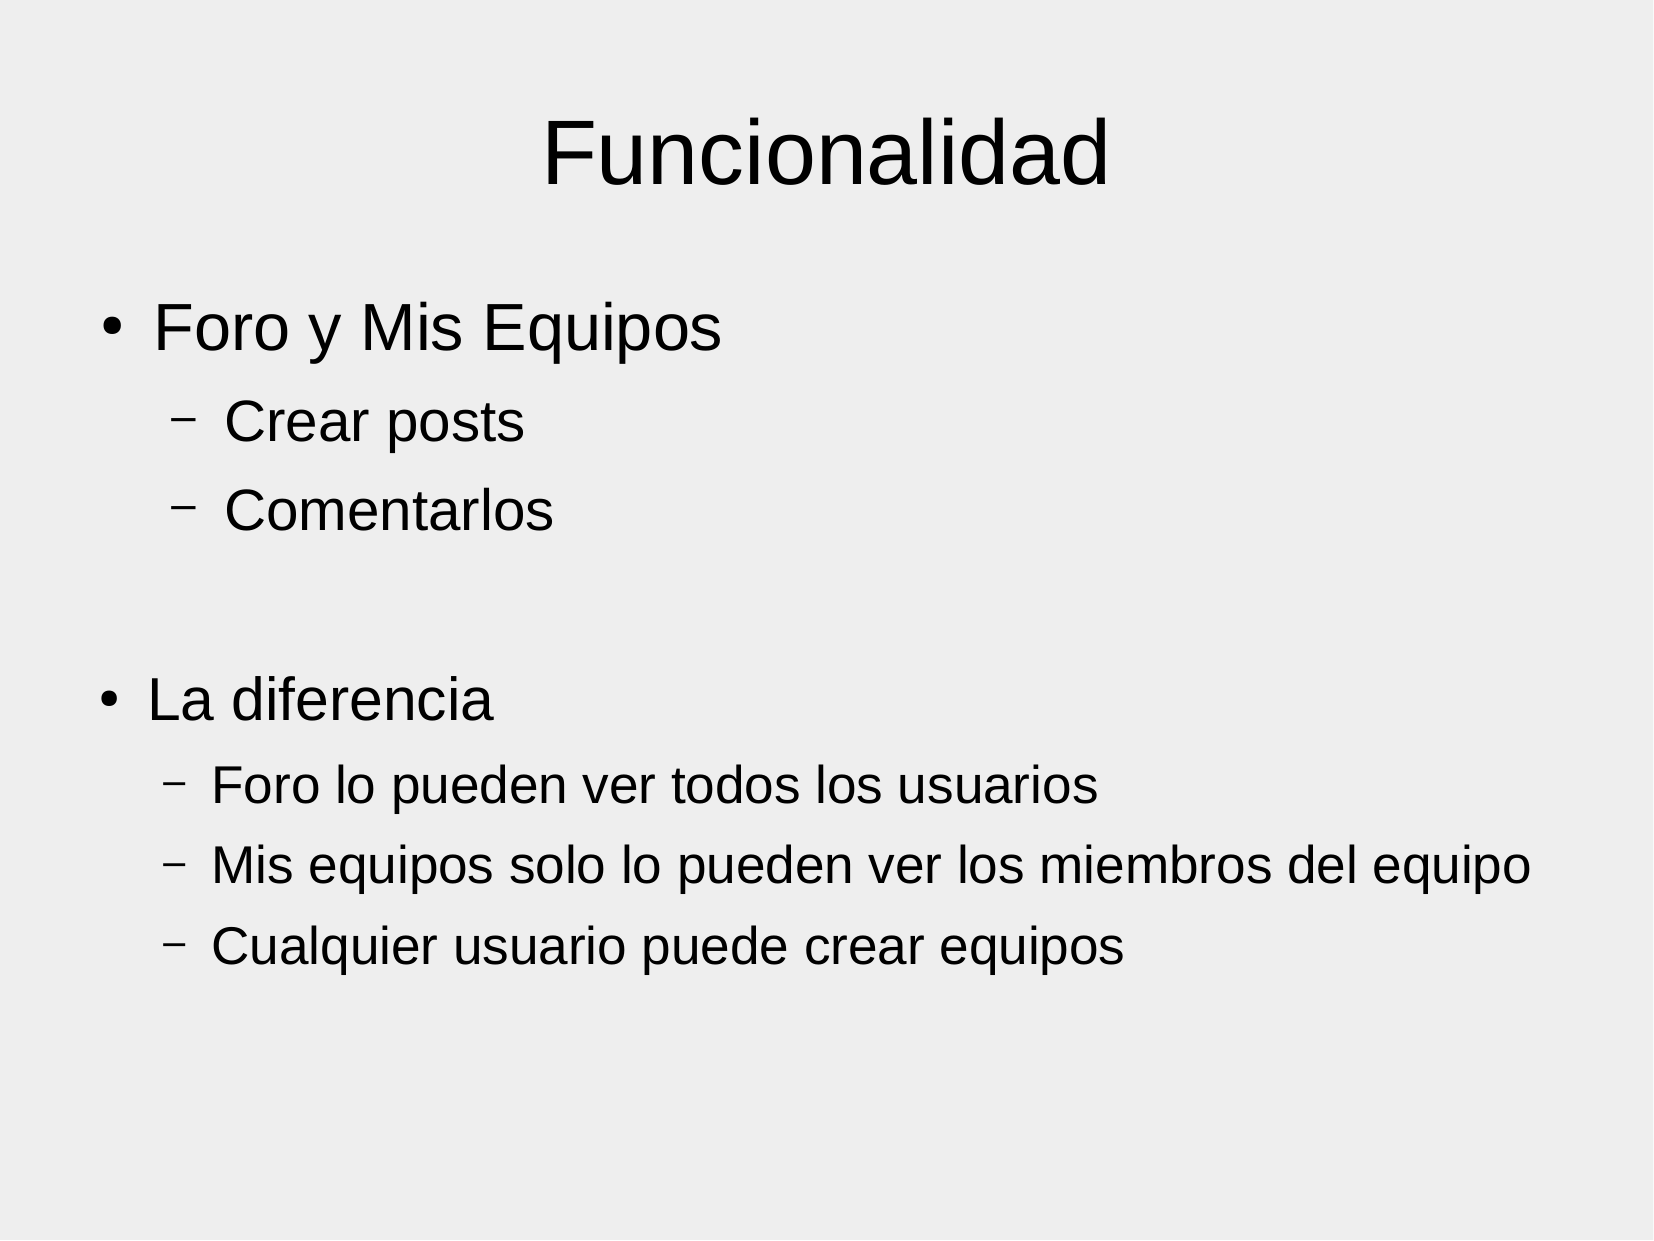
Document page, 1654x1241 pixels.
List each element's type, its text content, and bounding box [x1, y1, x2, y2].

title Funcionalidad [82, 49, 1571, 257]
list Foro y Mis Equipos Crear posts Comentarlos [82, 290, 1571, 634]
list La diferencia Foro lo pueden ver todos los usuarios Mis equipos solo lo pueden ver los miembros del equipo Cualquier usuario puede crear equipos [82, 665, 1571, 1009]
